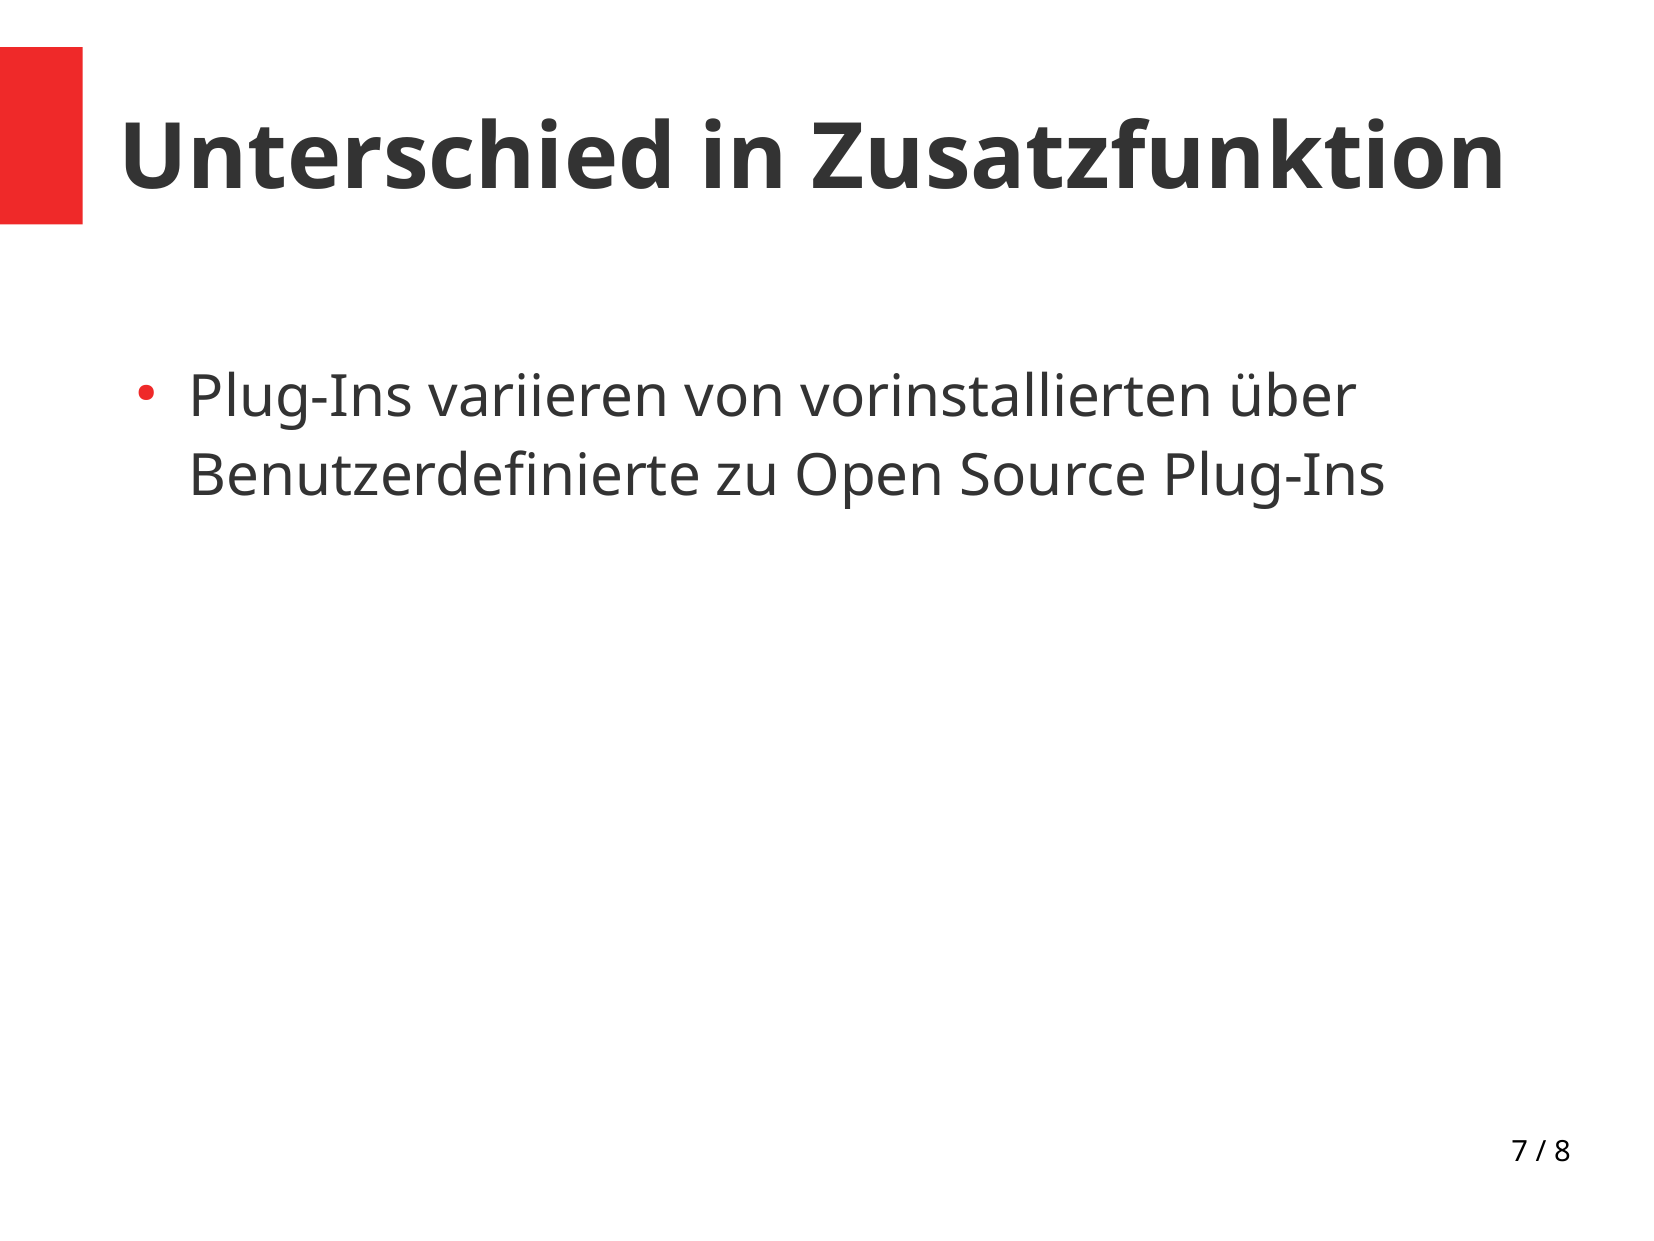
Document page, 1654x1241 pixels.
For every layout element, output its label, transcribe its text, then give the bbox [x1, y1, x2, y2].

list Plug-Ins variieren von vorinstallierten über Benutzerdefinierte zu Open Source Plug-Ins [118, 354, 1536, 1074]
title Unterschied in Zusatzfunktion [118, 49, 1571, 257]
